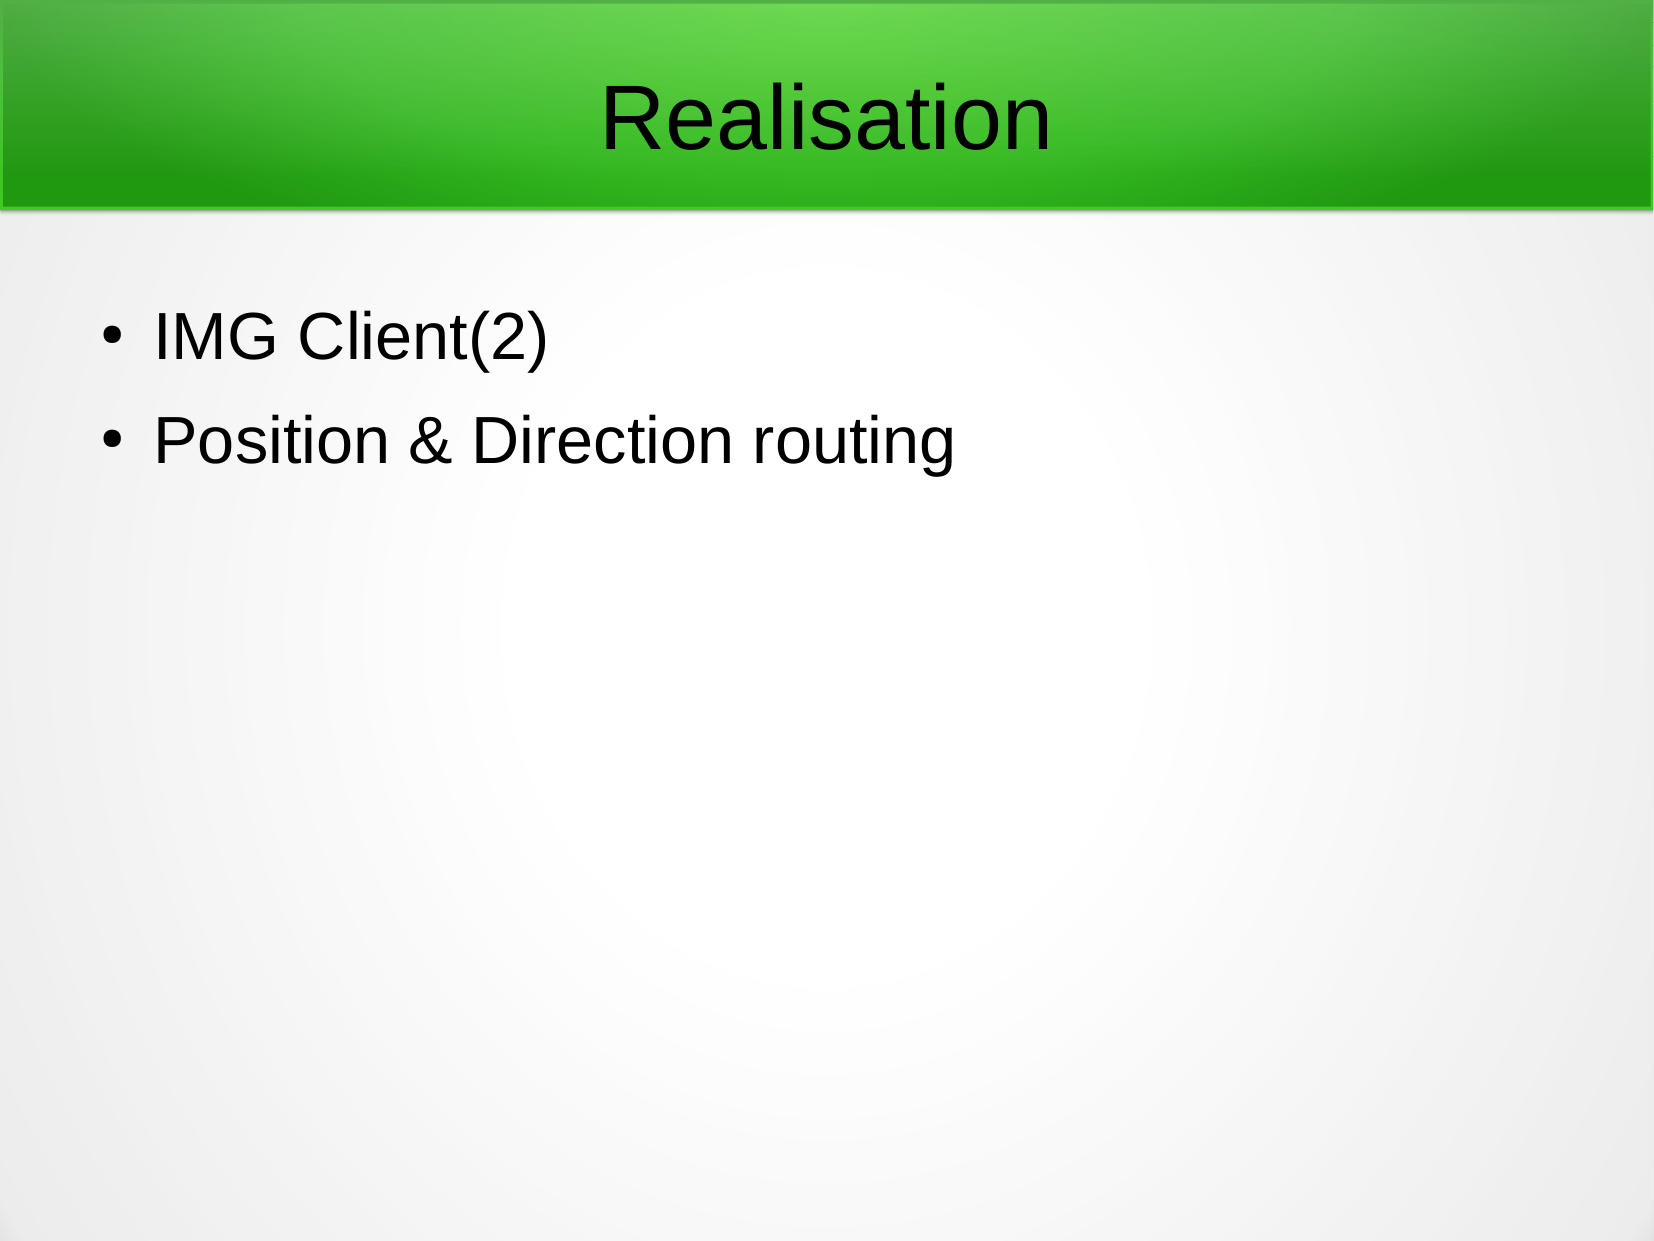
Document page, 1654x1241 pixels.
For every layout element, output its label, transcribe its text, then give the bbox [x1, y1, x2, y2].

title Realisation [82, 44, 1571, 192]
list IMG Client(2) Position & Direction routing [82, 299, 1571, 1019]
